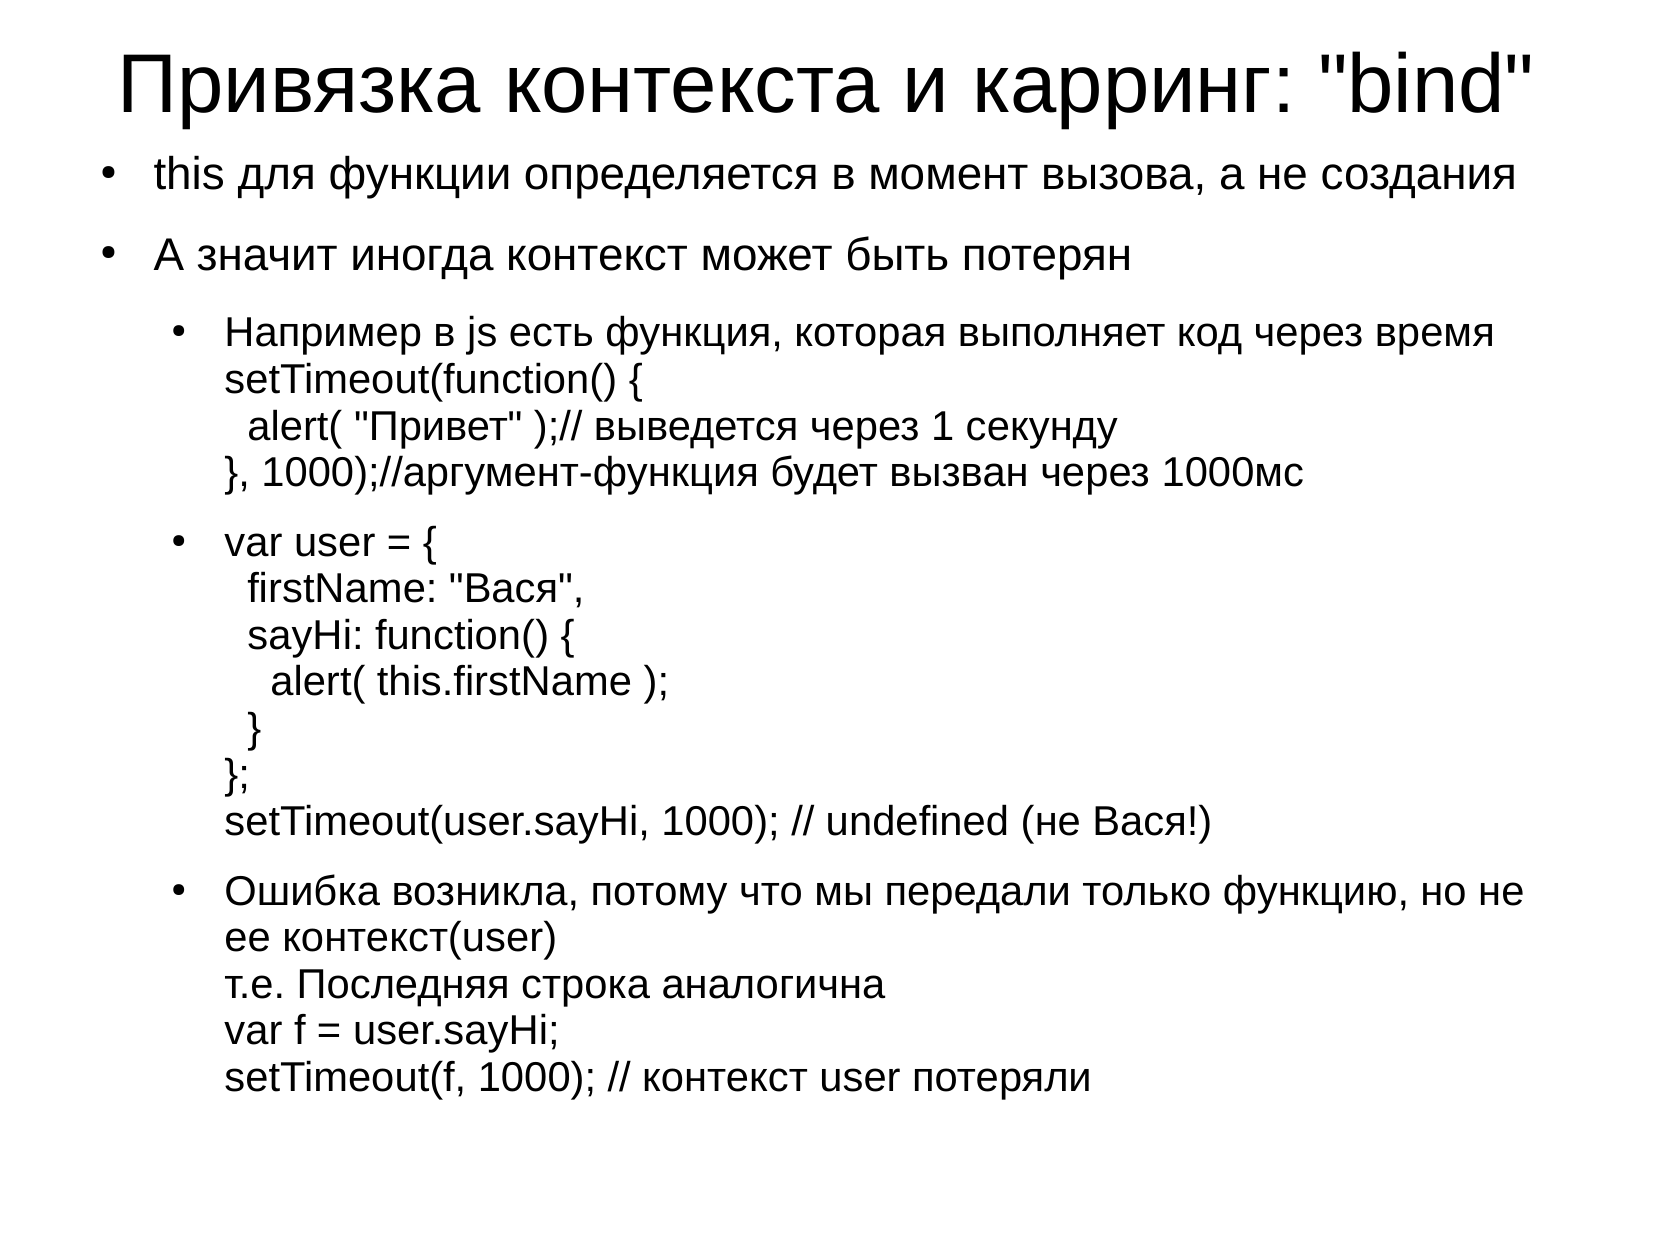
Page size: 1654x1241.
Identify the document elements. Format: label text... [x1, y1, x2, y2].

list this для функции определяется в момент вызова, а не создания А значит иногда контекст может быть потерян Например в js есть функция, которая выполняет код через время setTimeout(function() { alert( "Привет" );// выведется через 1 секунду }, 1000);//аргумент-функция будет вызван через 1000мс var user = { firstName: "Вася", sayHi: function() { alert( this.firstName ); } }; setTimeout(user.sayHi, 1000); // undefined (не Вася!) Ошибка возникла, потому что мы передали только функцию, но не ее контекст(user) т.е. Последняя строка аналогична var f = user.sayHi; setTimeout(f, 1000); // контекст user потеряли [82, 147, 1571, 1109]
title Привязка контекста и карринг: "bind" [82, 37, 1571, 131]
